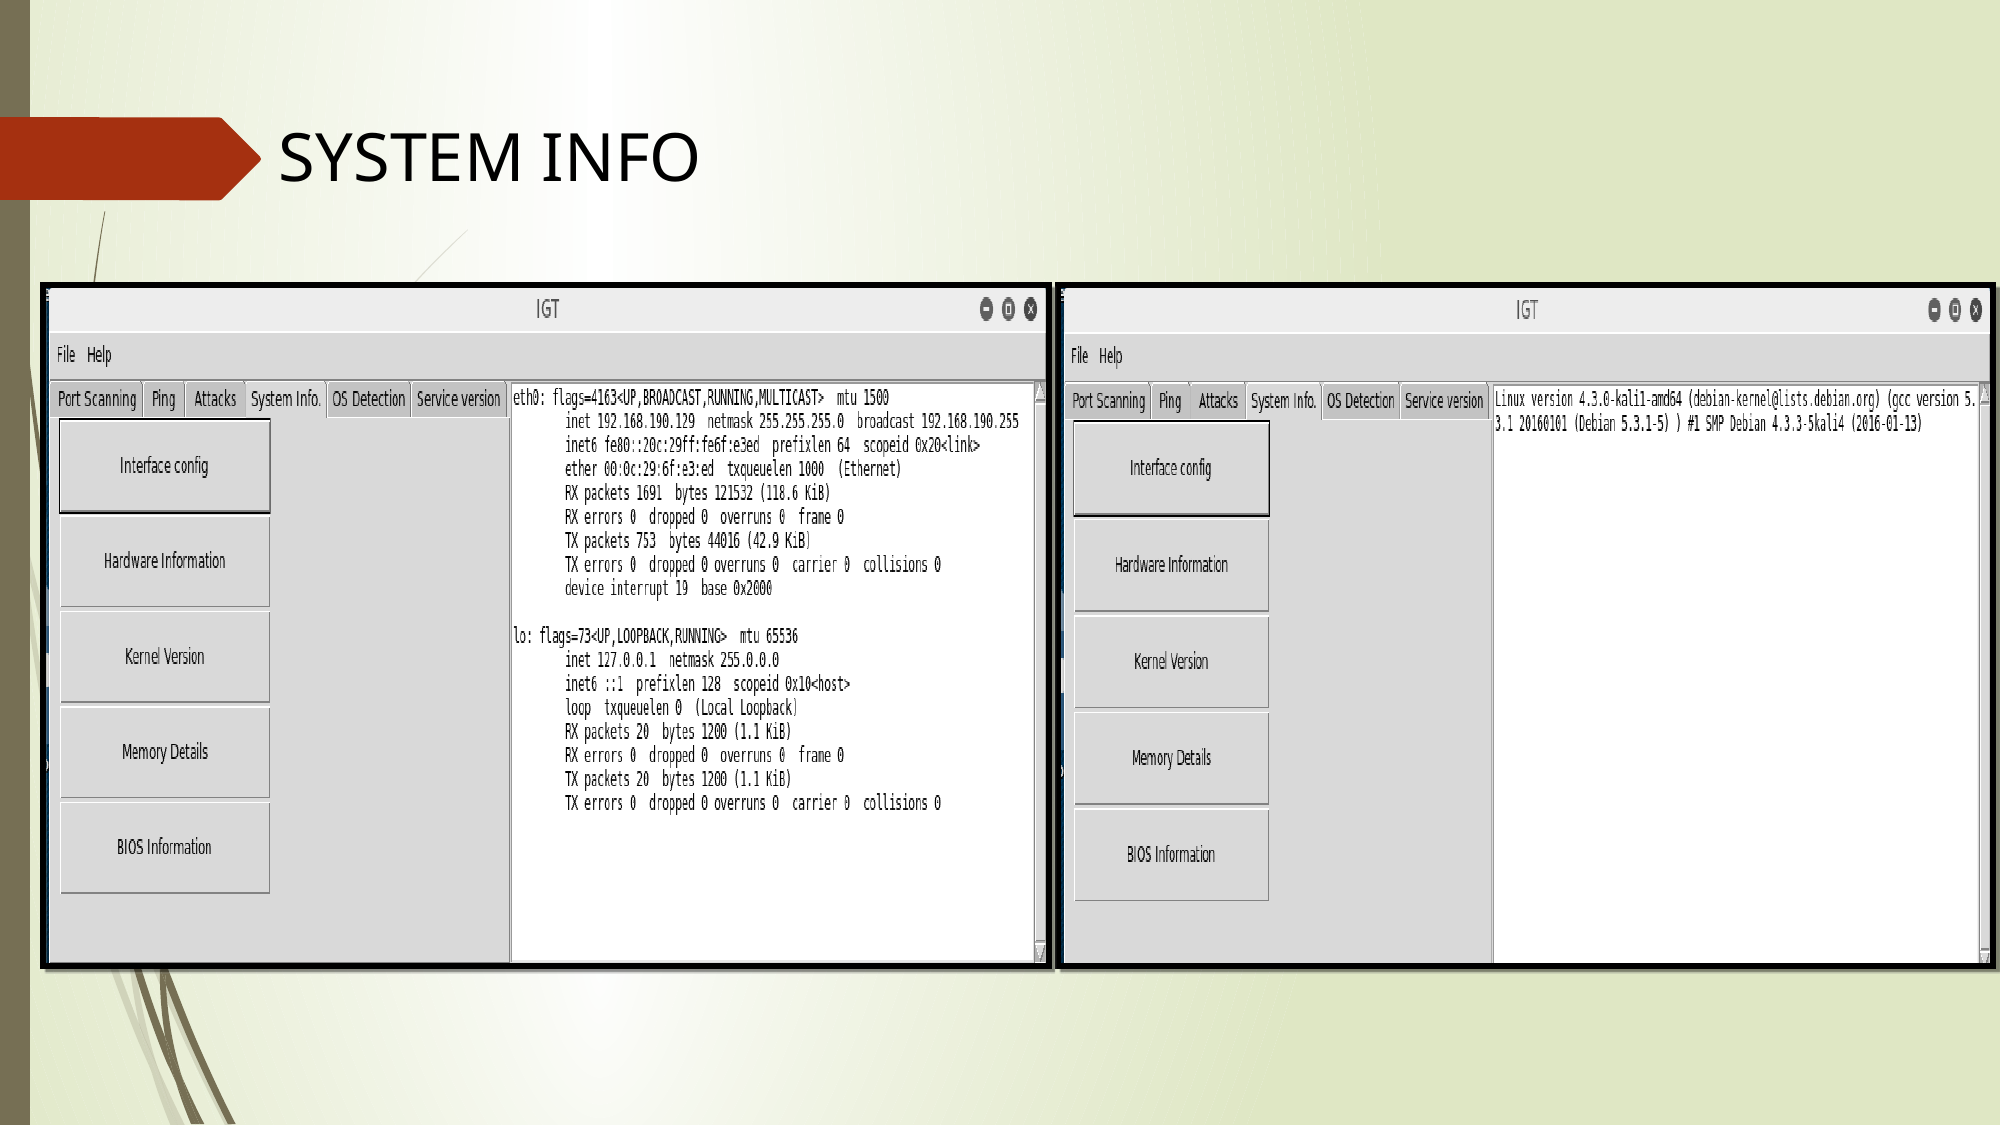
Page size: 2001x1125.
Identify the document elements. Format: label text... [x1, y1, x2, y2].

picture [46, 288, 1046, 964]
text_box SYSTEM INFO [264, 107, 718, 202]
picture [1061, 288, 1990, 964]
